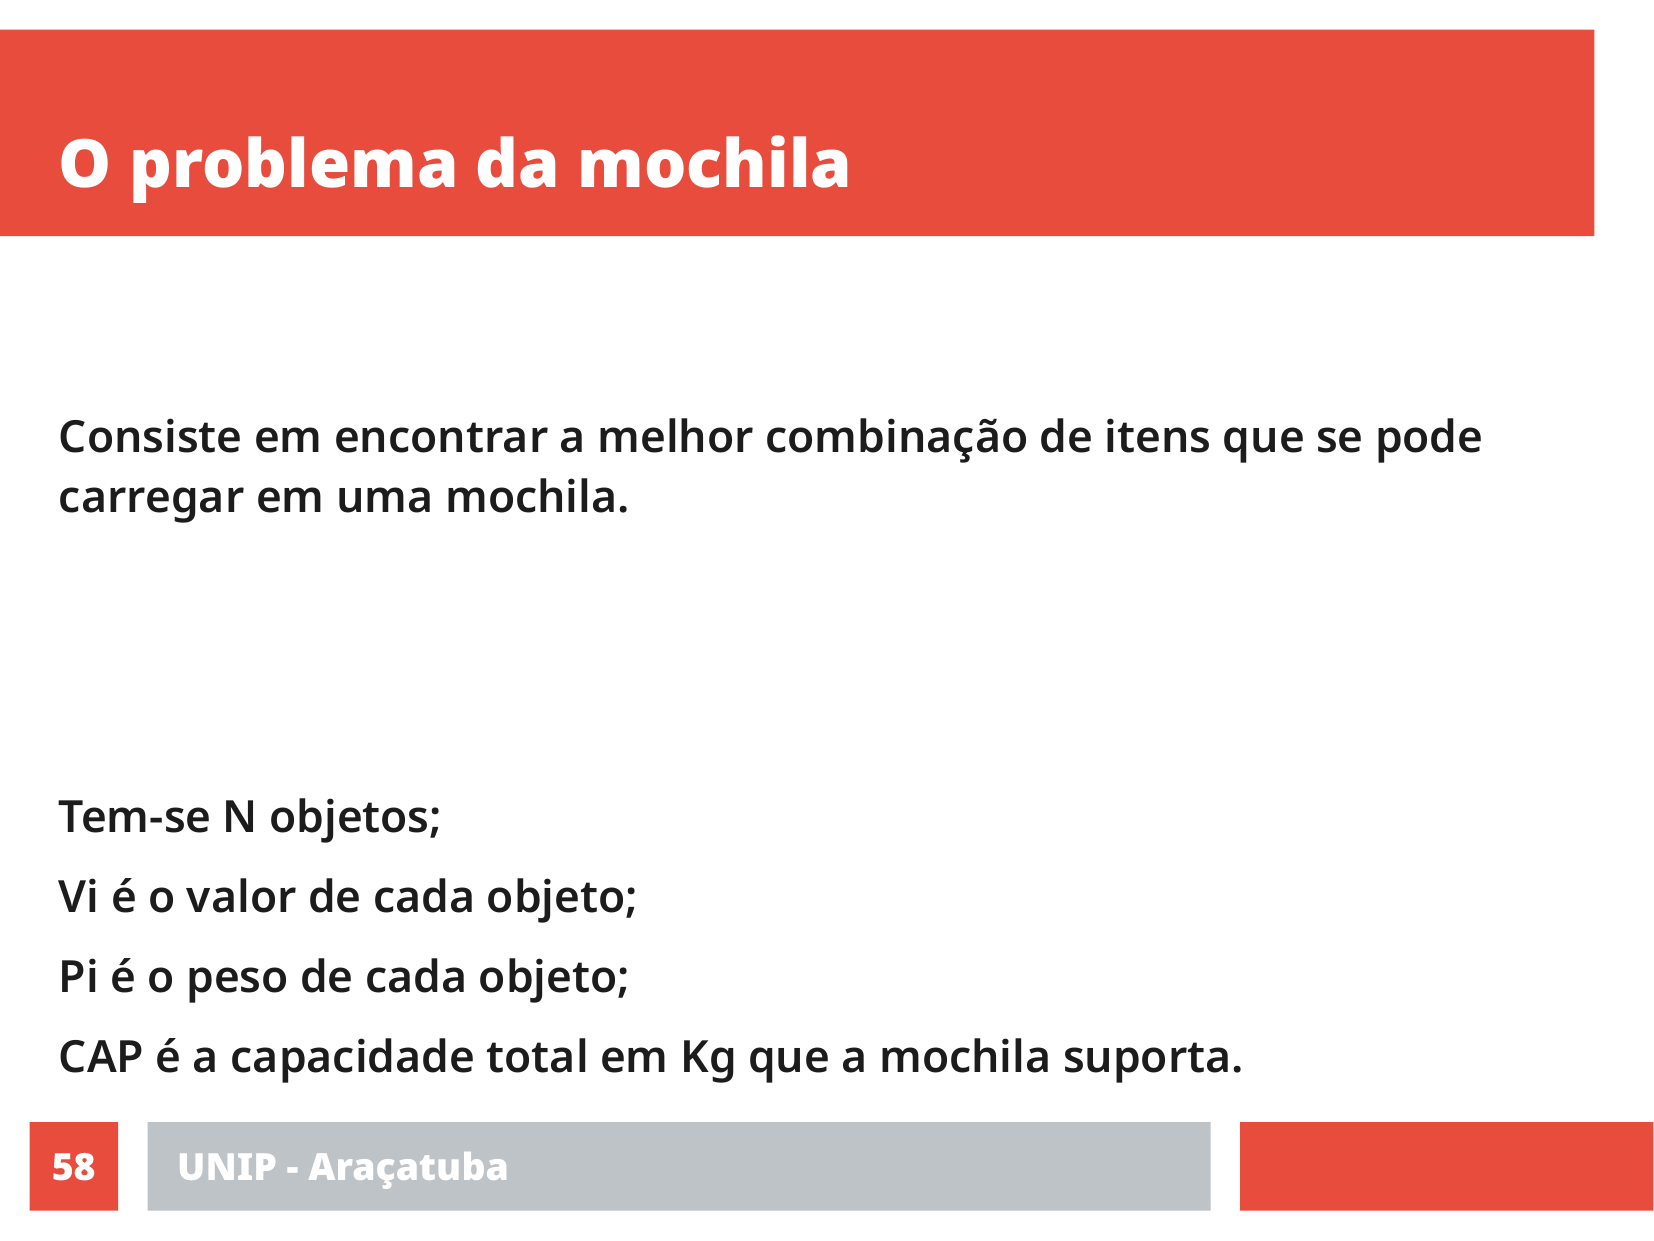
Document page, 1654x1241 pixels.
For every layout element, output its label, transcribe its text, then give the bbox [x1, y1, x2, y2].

list Consiste em encontrar a melhor combinação de itens que se pode carregar em uma mochila. Tem-se N objetos; Vi é o valor de cada objeto; Pi é o peso de cada objeto; CAP é a capacidade total em Kg que a mochila suporta. [59, 324, 1565, 1093]
title O problema da mochila [59, 59, 1595, 207]
